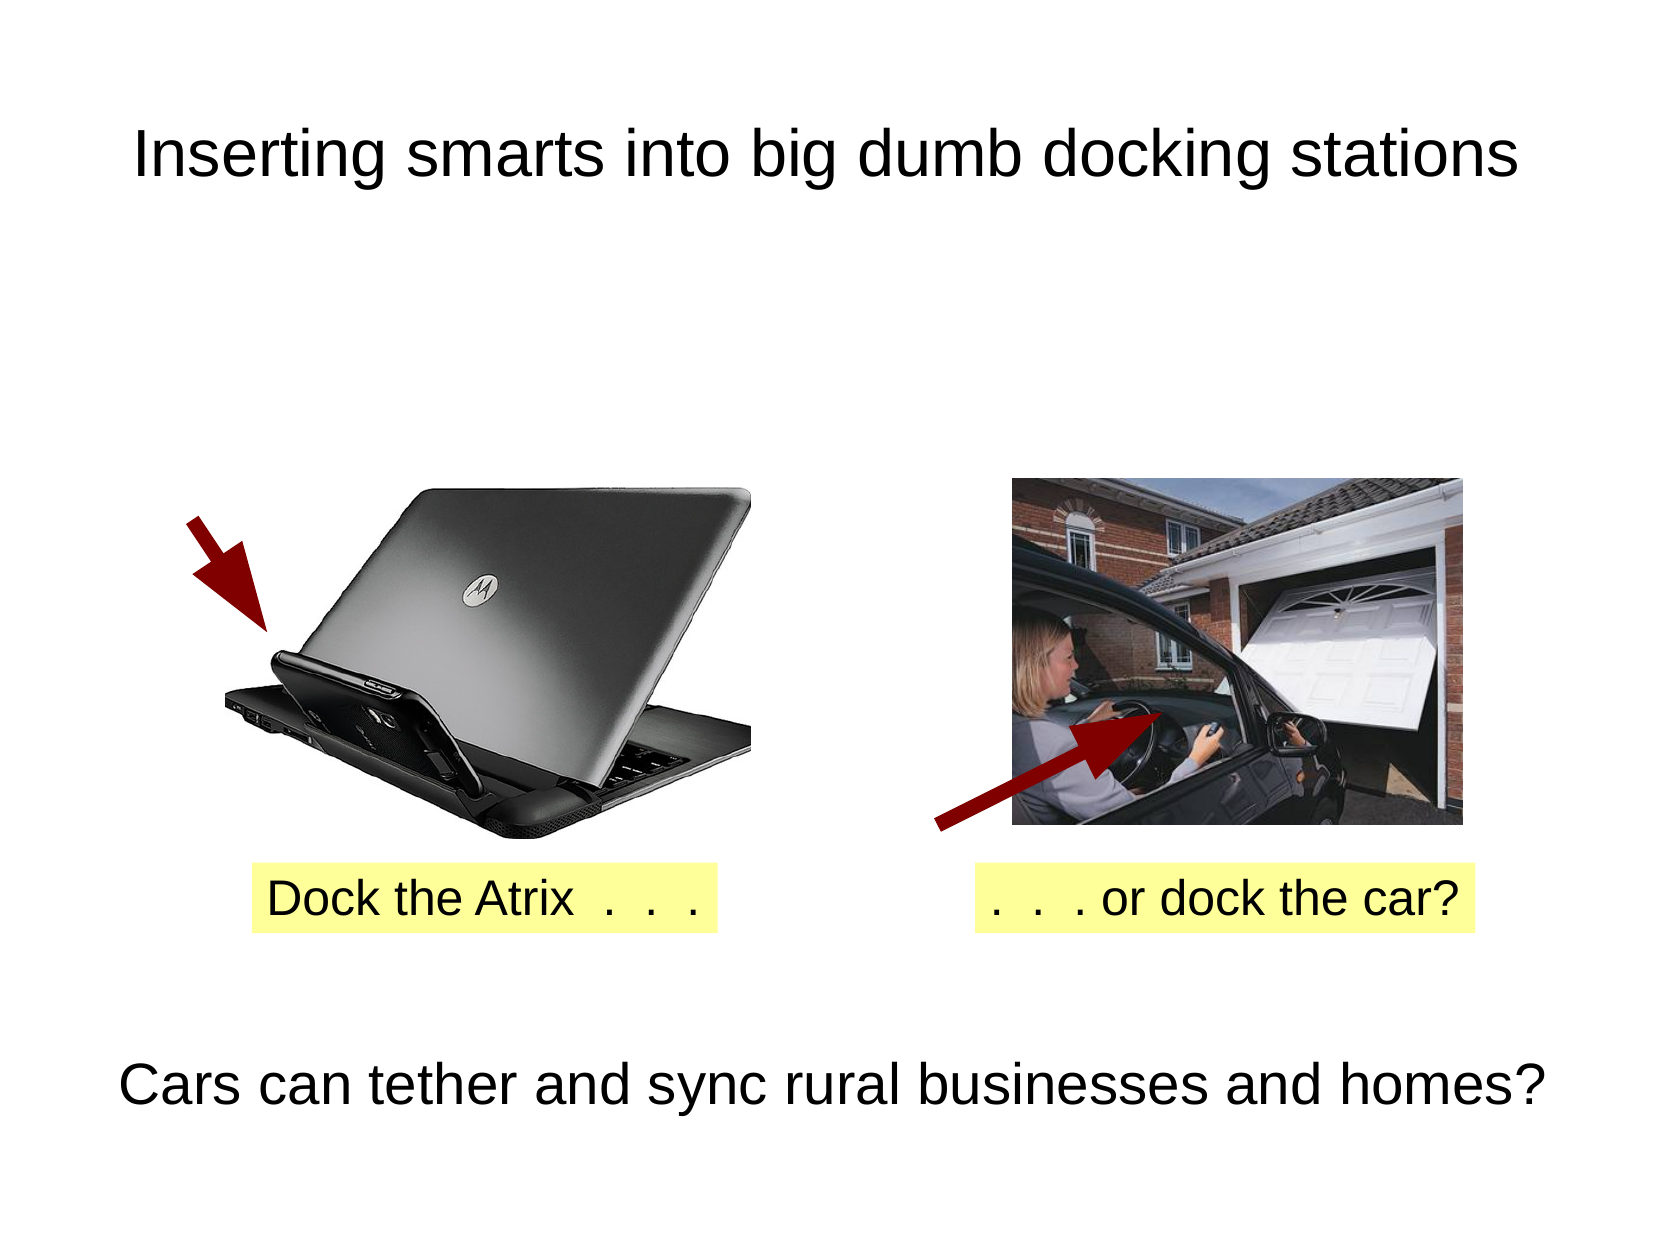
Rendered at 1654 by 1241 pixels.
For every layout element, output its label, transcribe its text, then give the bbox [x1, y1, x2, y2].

text_box . . . or dock the car? [975, 862, 1475, 934]
text_box Cars can tether and sync rural businesses and homes? [104, 1044, 1561, 1125]
picture [1012, 478, 1463, 826]
title Inserting smarts into big dumb docking stations [82, 49, 1571, 257]
text_box Dock the Atrix . . . [251, 862, 718, 934]
picture [225, 487, 751, 839]
